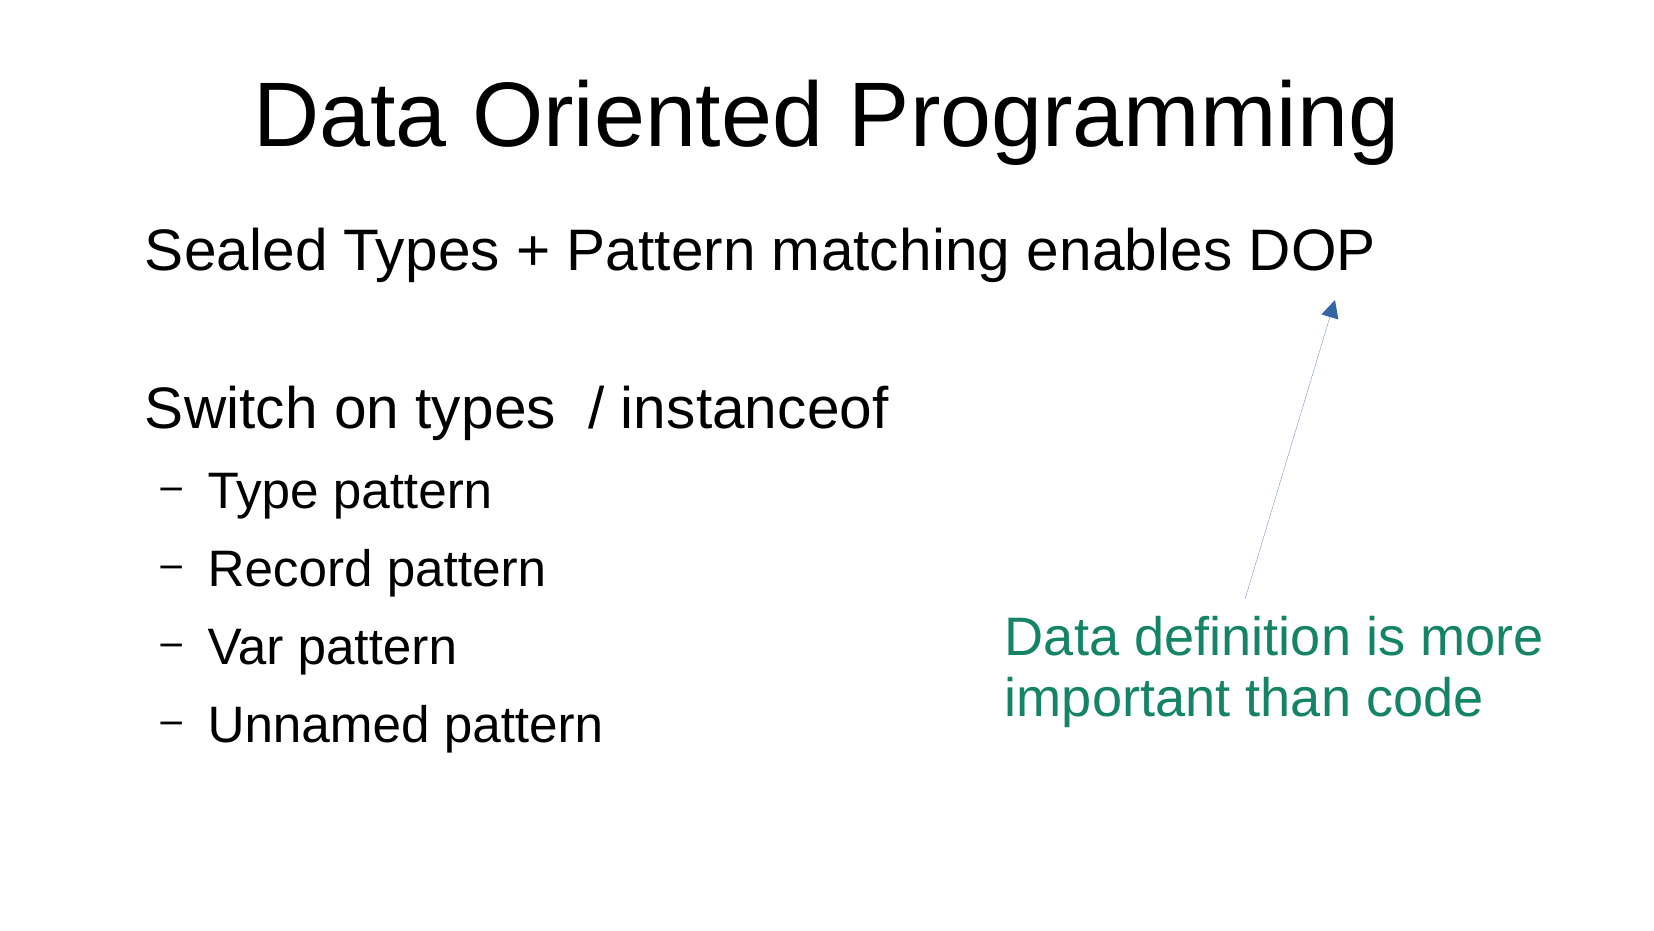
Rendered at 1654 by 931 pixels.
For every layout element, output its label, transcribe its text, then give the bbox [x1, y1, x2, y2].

title Data Oriented Programming [82, 37, 1571, 193]
list Sealed Types + Pattern matching enables DOP Switch on types / instanceof Type pattern Record pattern Var pattern Unnamed pattern [82, 217, 1571, 758]
text_box Data definition is more important than code [990, 599, 1576, 736]
